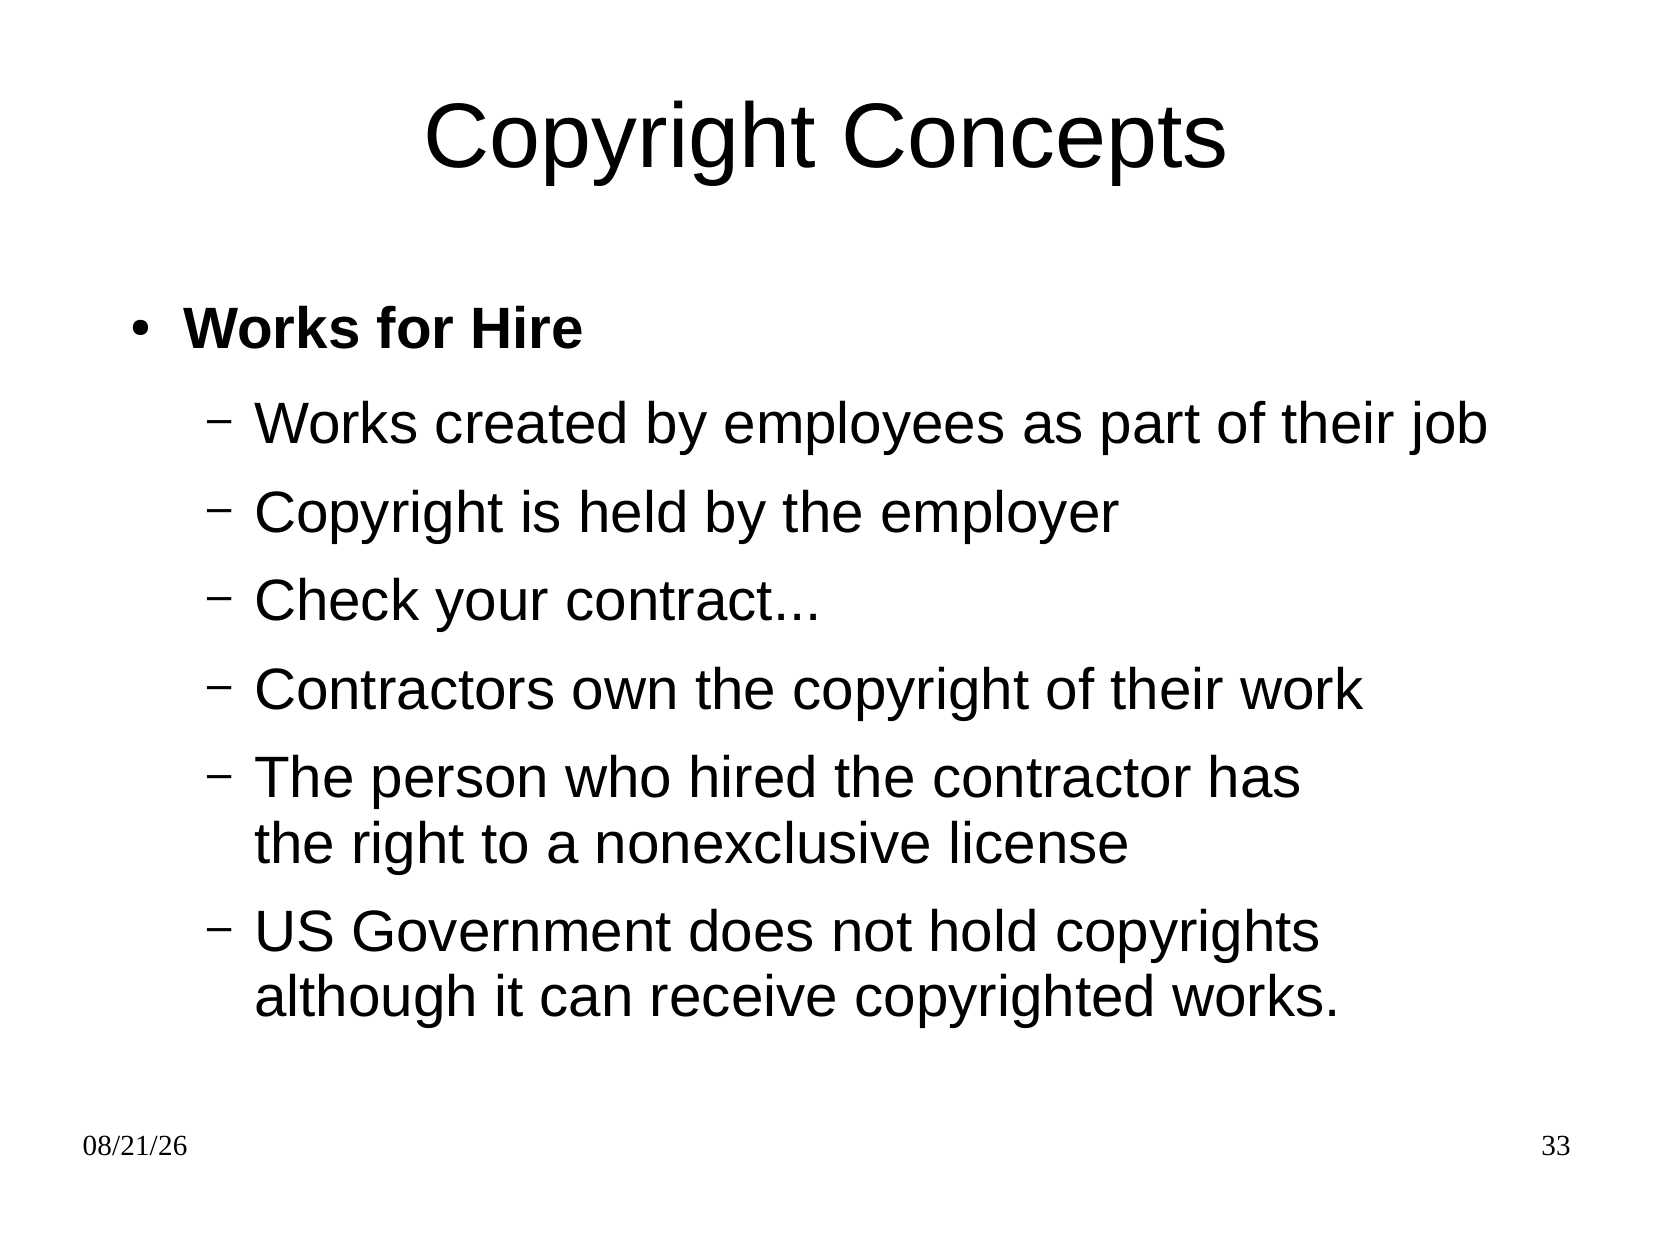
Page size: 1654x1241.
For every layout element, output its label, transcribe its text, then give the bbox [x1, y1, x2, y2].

title Copyright Concepts [82, 31, 1571, 239]
list Works for Hire Works created by employees as part of their job Copyright is held by the employer Check your contract... Contractors own the copyright of their work The person who hired the contractor has the right to a nonexclusive license US Government does not hold copyrights although it can receive copyrighted works. [112, 296, 1576, 1084]
